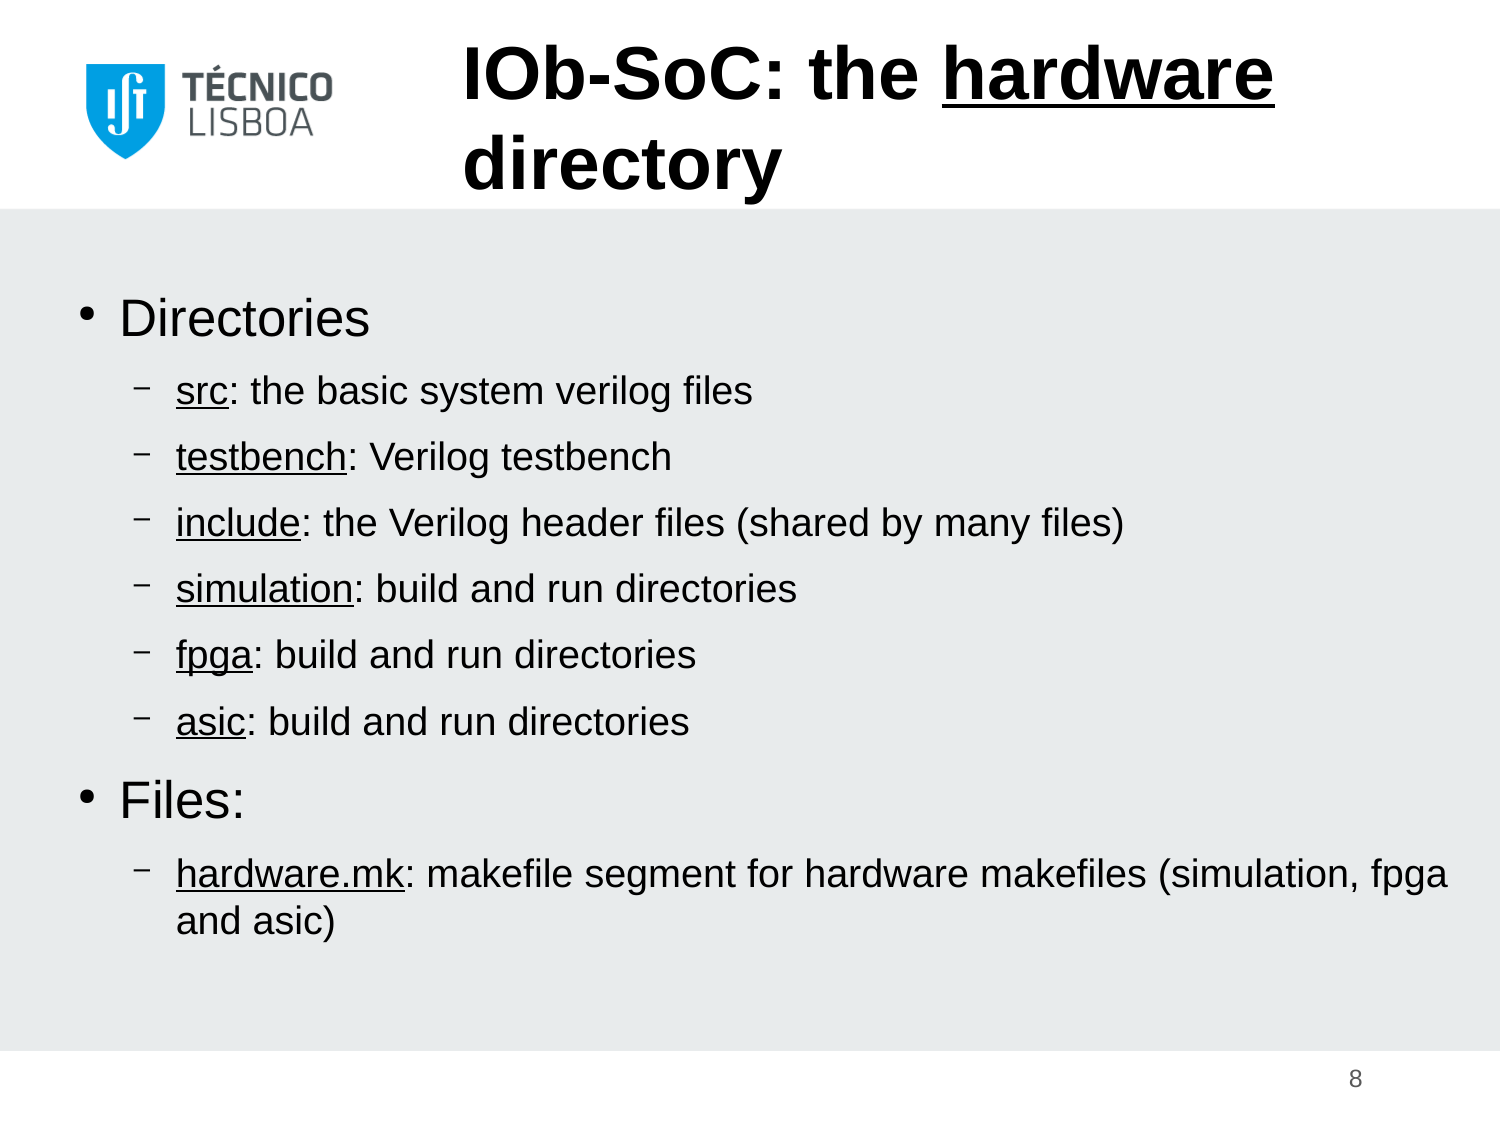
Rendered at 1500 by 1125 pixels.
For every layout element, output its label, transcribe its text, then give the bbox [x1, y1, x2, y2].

picture [0, 0, 1500, 1125]
title IOb-SoC: the hardware directory [447, 43, 1500, 187]
list Directories src: the basic system verilog files testbench: Verilog testbench include: the Verilog header files (shared by many files) simulation: build and run directories fpga: build and run directories asic: build and run directories Files: hardware.mk: makefile segment for hardware makefiles (simulation, fpga and asic) [63, 283, 1477, 945]
